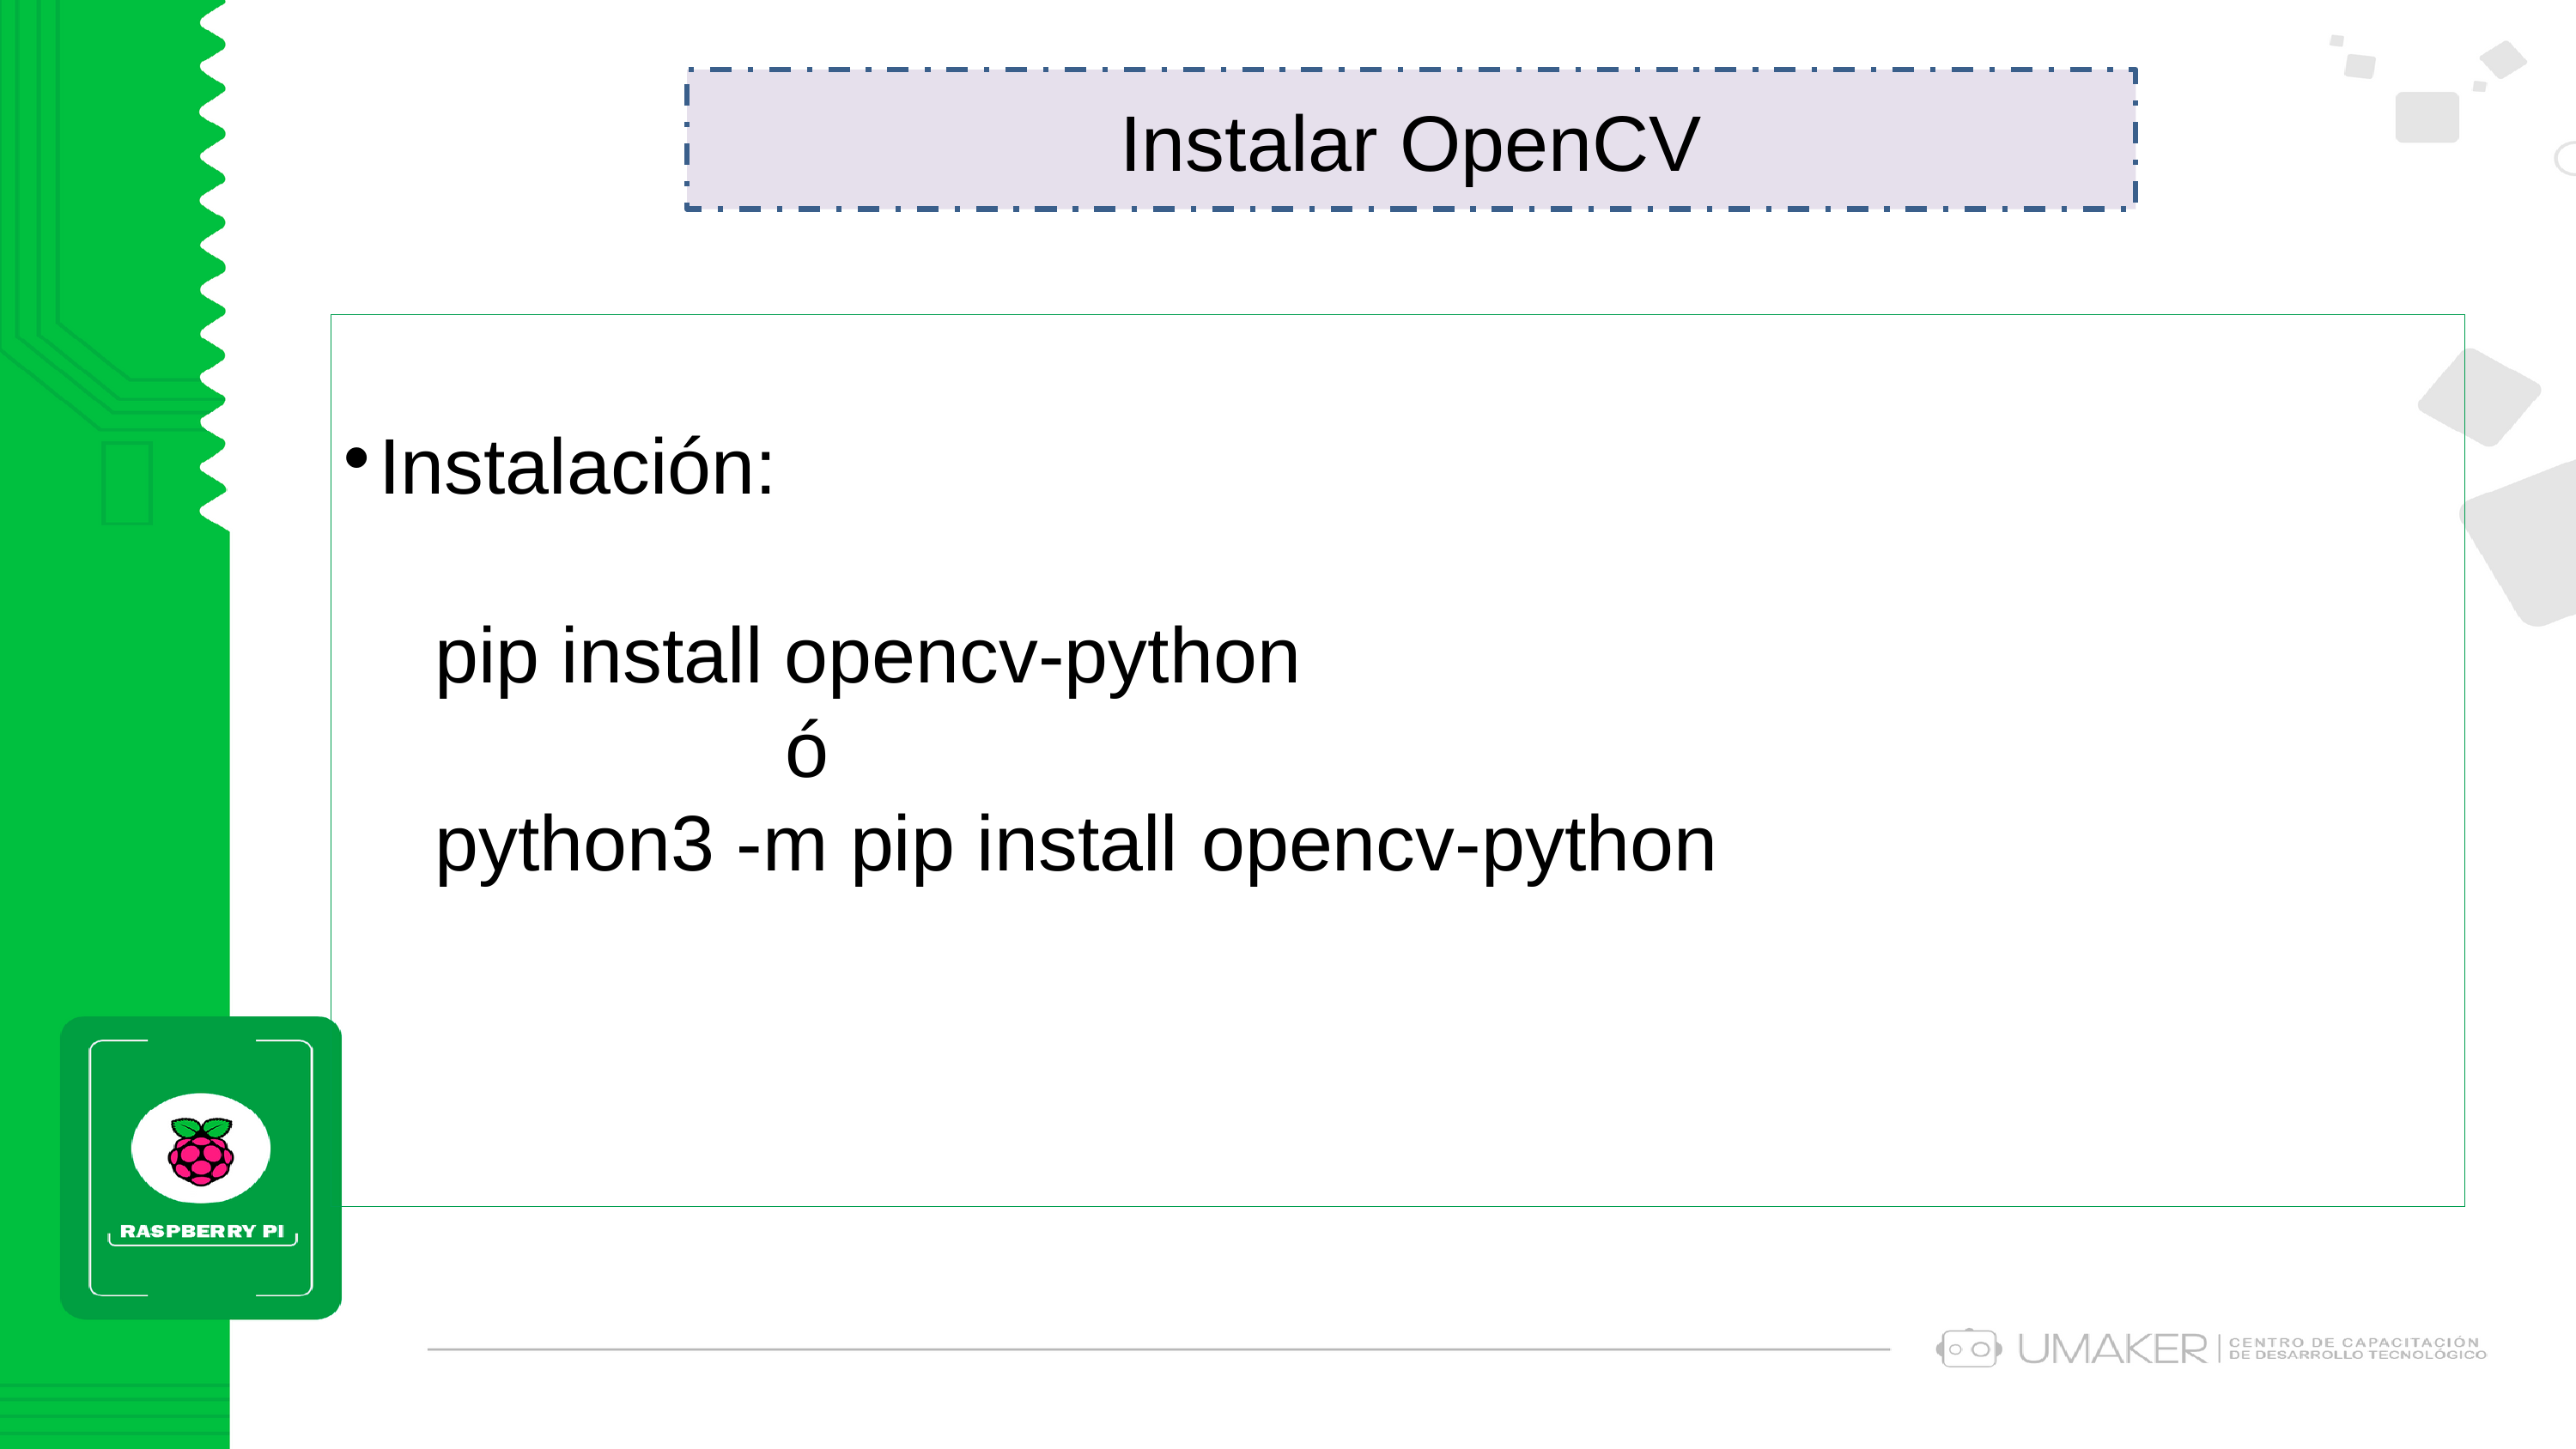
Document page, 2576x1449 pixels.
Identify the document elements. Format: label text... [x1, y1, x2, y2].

text_box Instalación: pip install opencv-python ó python3 -m pip install opencv-python [331, 314, 2465, 1207]
picture [0, 0, 2576, 1449]
text_box Instalar OpenCV [687, 70, 2136, 209]
